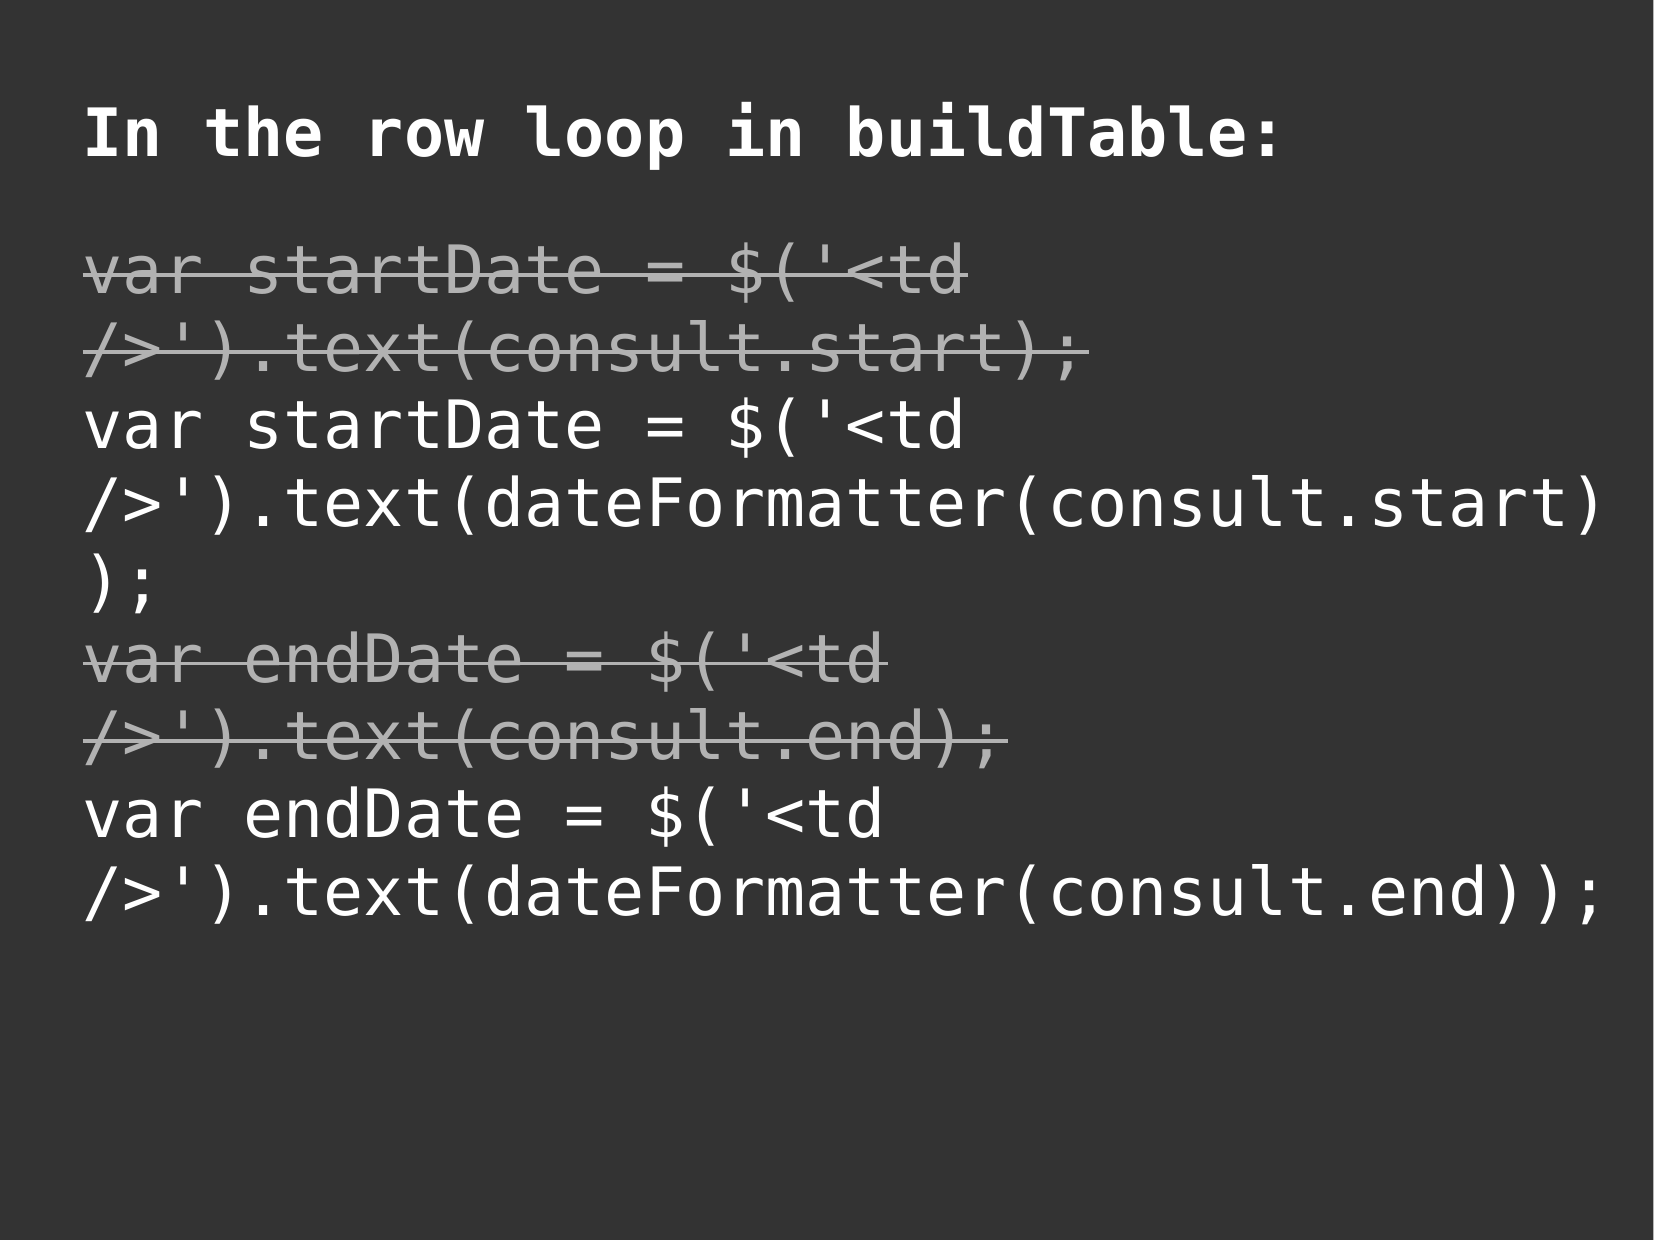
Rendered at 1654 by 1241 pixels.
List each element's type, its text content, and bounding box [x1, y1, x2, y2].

list In the row loop in buildTable: var startDate = $('<td />').text(consult.start); var startDate = $('<td />').text(dateFormatter(consult.start)); var endDate = $('<td />').text(consult.end); var endDate = $('<td />').text(dateFormatter(consult.end)); [82, 94, 1630, 1182]
